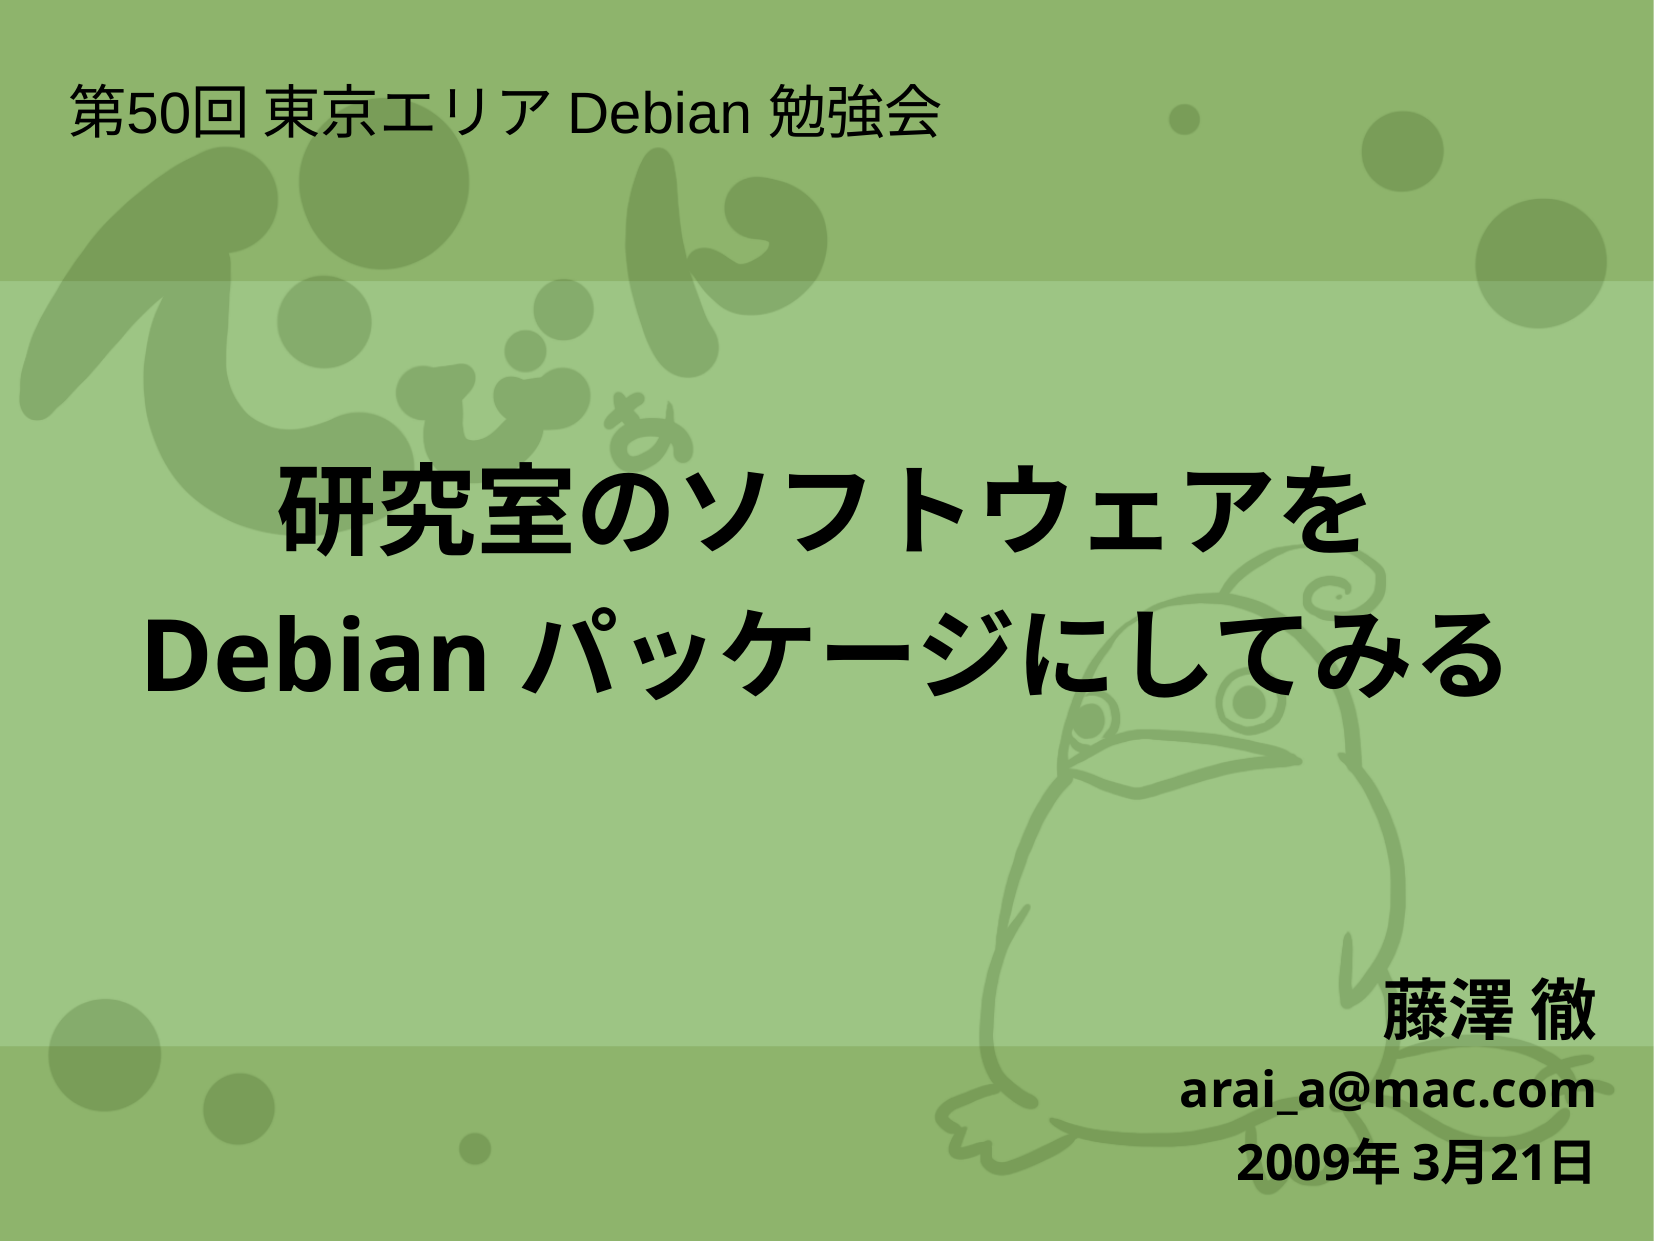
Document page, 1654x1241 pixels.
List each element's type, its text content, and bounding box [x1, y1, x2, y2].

text_box 藤澤 徹 arai_a@mac.com 2009年 3月21日 [416, 958, 1598, 1195]
title 研究室のソフトウェアを Debian パッケージにしてみる [29, 434, 1625, 718]
text_box 第50回 東京エリア Debian 勉強会 [53, 59, 975, 157]
picture [0, 0, 1654, 1241]
